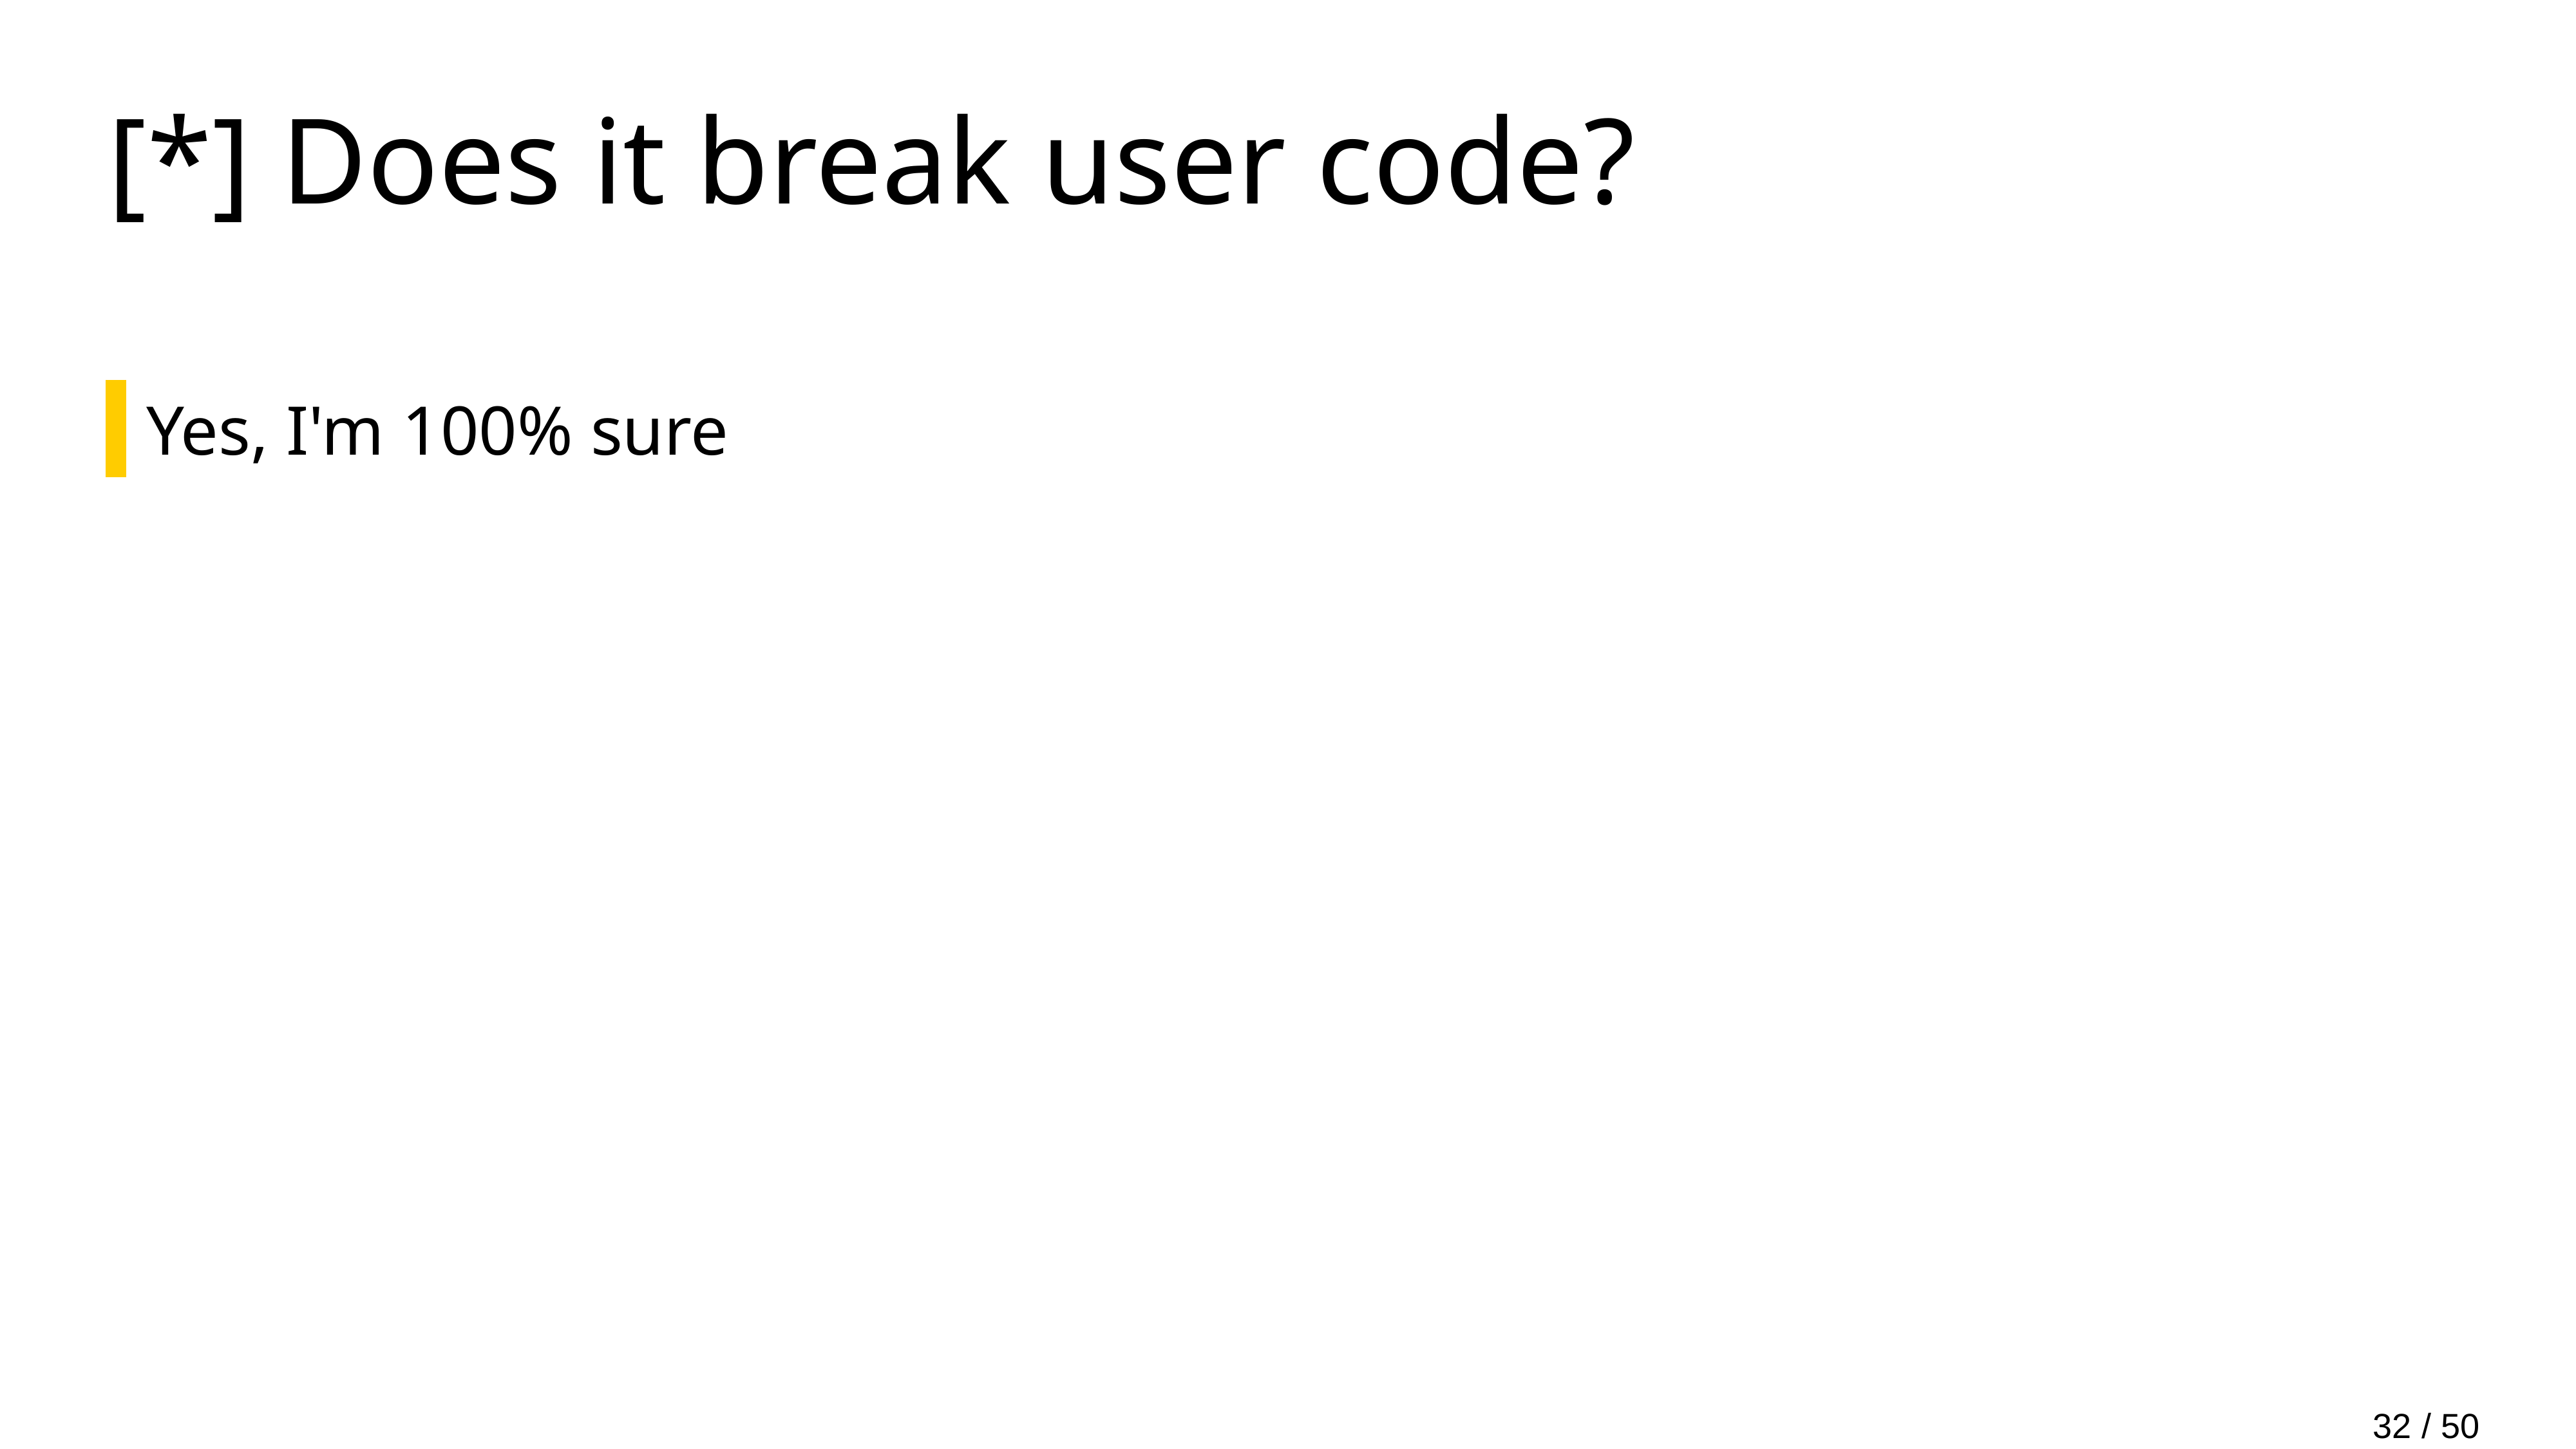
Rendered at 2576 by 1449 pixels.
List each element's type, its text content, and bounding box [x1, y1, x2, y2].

text_box Yes, I'm 100% sure [96, 364, 2512, 1419]
text_box <number> / 50 [2363, 1402, 2576, 1449]
title [*] Does it break user code? [108, 80, 2468, 242]
